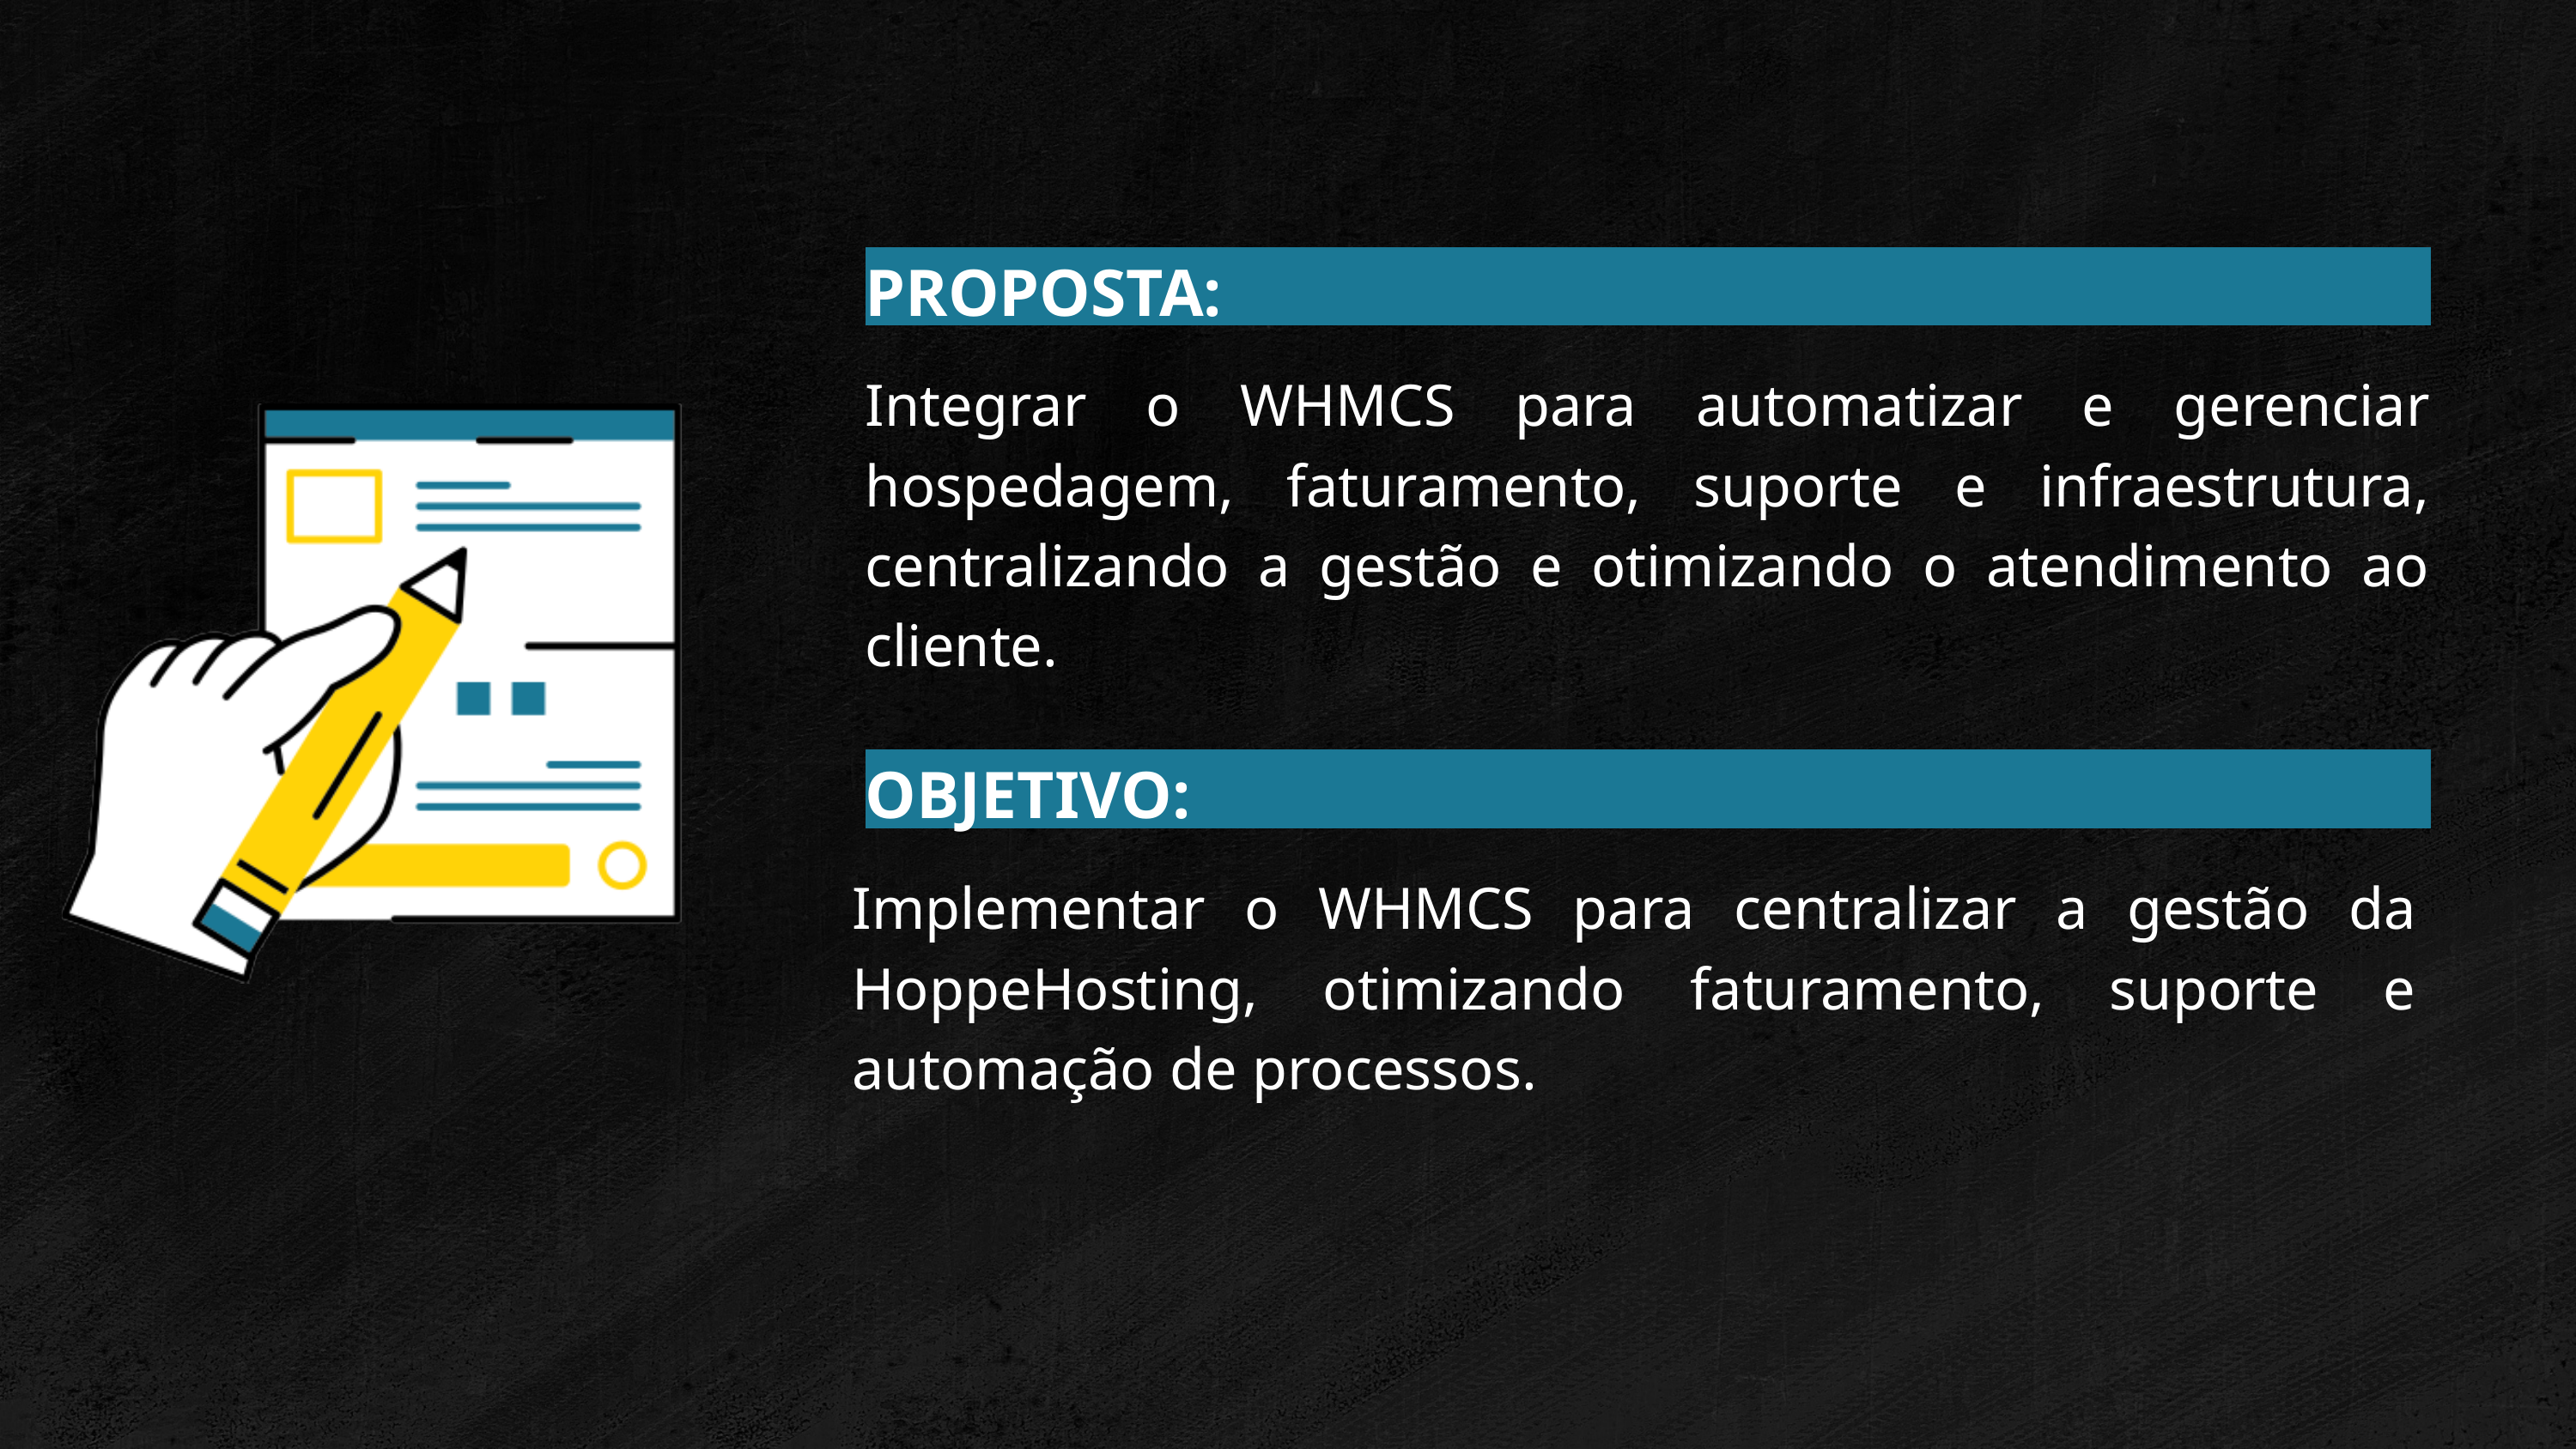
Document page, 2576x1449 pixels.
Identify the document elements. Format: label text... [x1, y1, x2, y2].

text_box PROPOSTA: [865, 233, 2432, 330]
text_box Implementar o WHMCS para centralizar a gestão da HoppeHosting, otimizando faturamento, suporte e automação de processos. [852, 860, 2418, 1101]
text_box [0, 0, 2576, 1449]
text_box Integrar o WHMCS para automatizar e gerenciar hospedagem, faturamento, suporte e infraestrutura, centralizando a gestão e otimizando o atendimento ao cliente. [865, 357, 2432, 678]
text_box OBJETIVO: [865, 736, 2432, 832]
